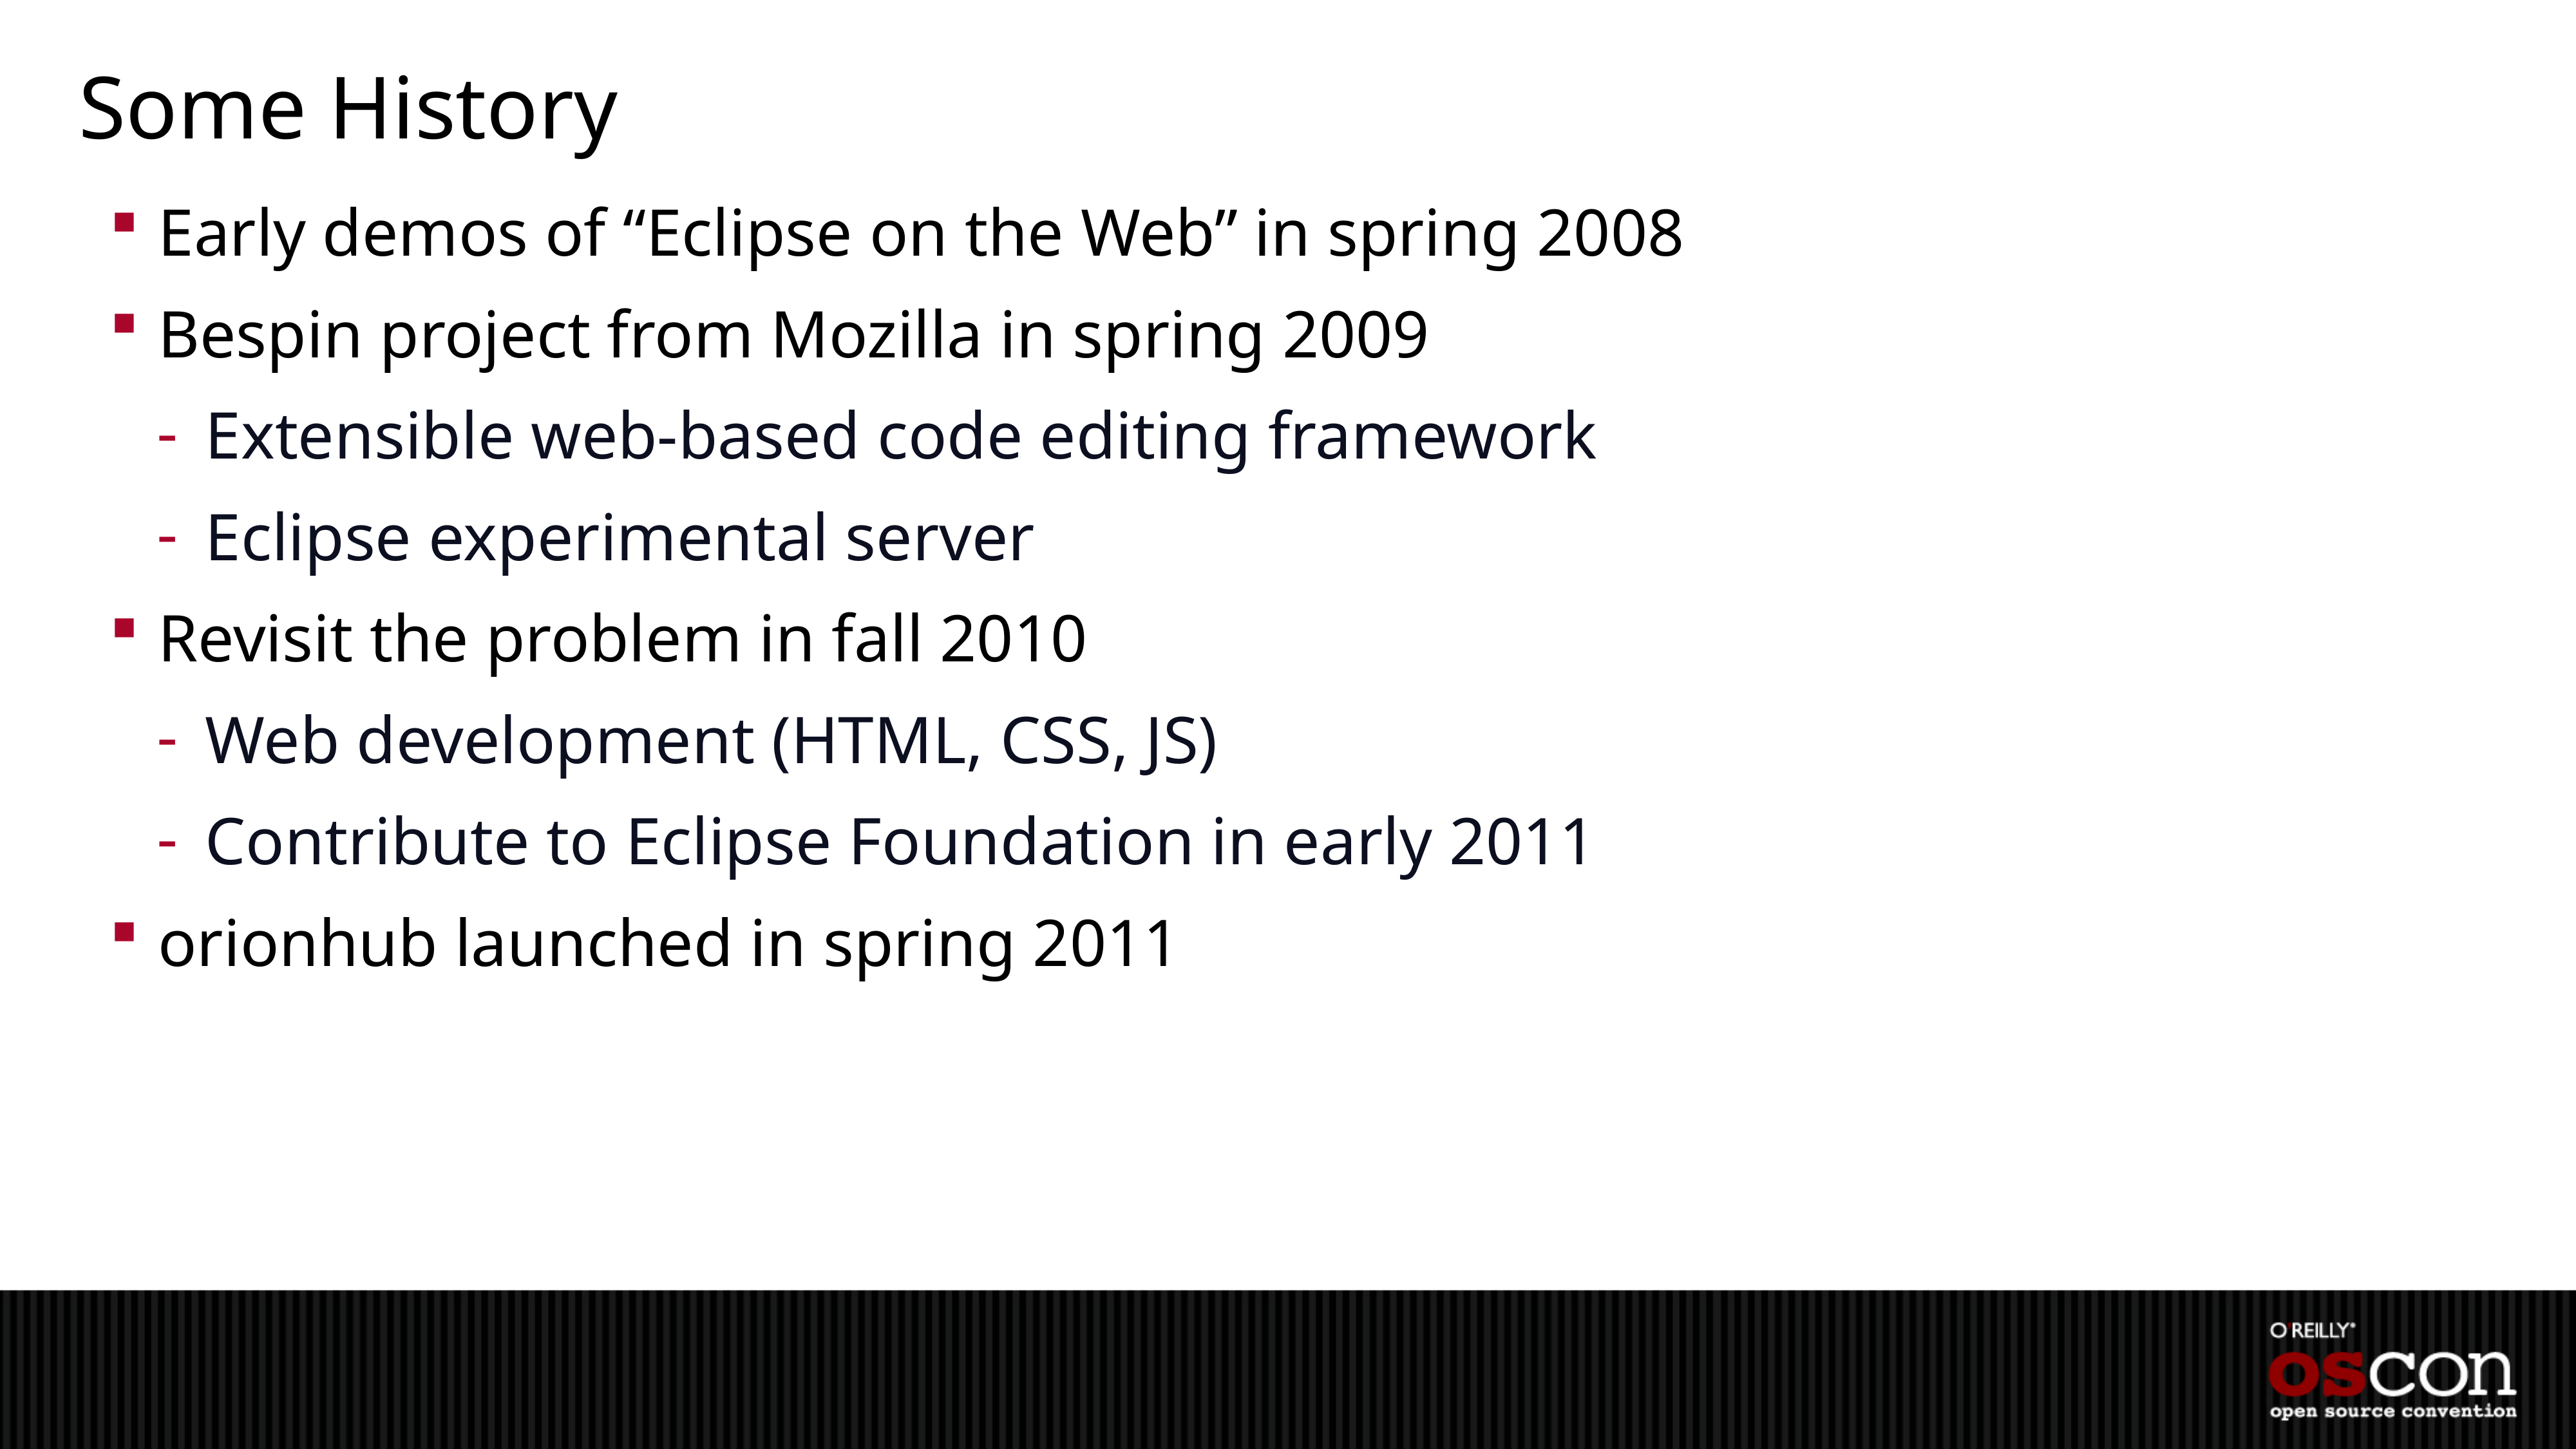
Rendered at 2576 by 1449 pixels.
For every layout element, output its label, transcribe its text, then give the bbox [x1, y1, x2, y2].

list Early demos of “Eclipse on the Web” in spring 2008 Bespin project from Mozilla in spring 2009 Extensible web-based code editing framework Eclipse experimental server Revisit the problem in fall 2010 Web development (HTML, CSS, JS) Contribute to Eclipse Foundation in early 2011 orionhub launched in spring 2011 [76, 191, 2505, 1449]
picture [0, 0, 2576, 1449]
title Some History [73, 17, 2503, 192]
